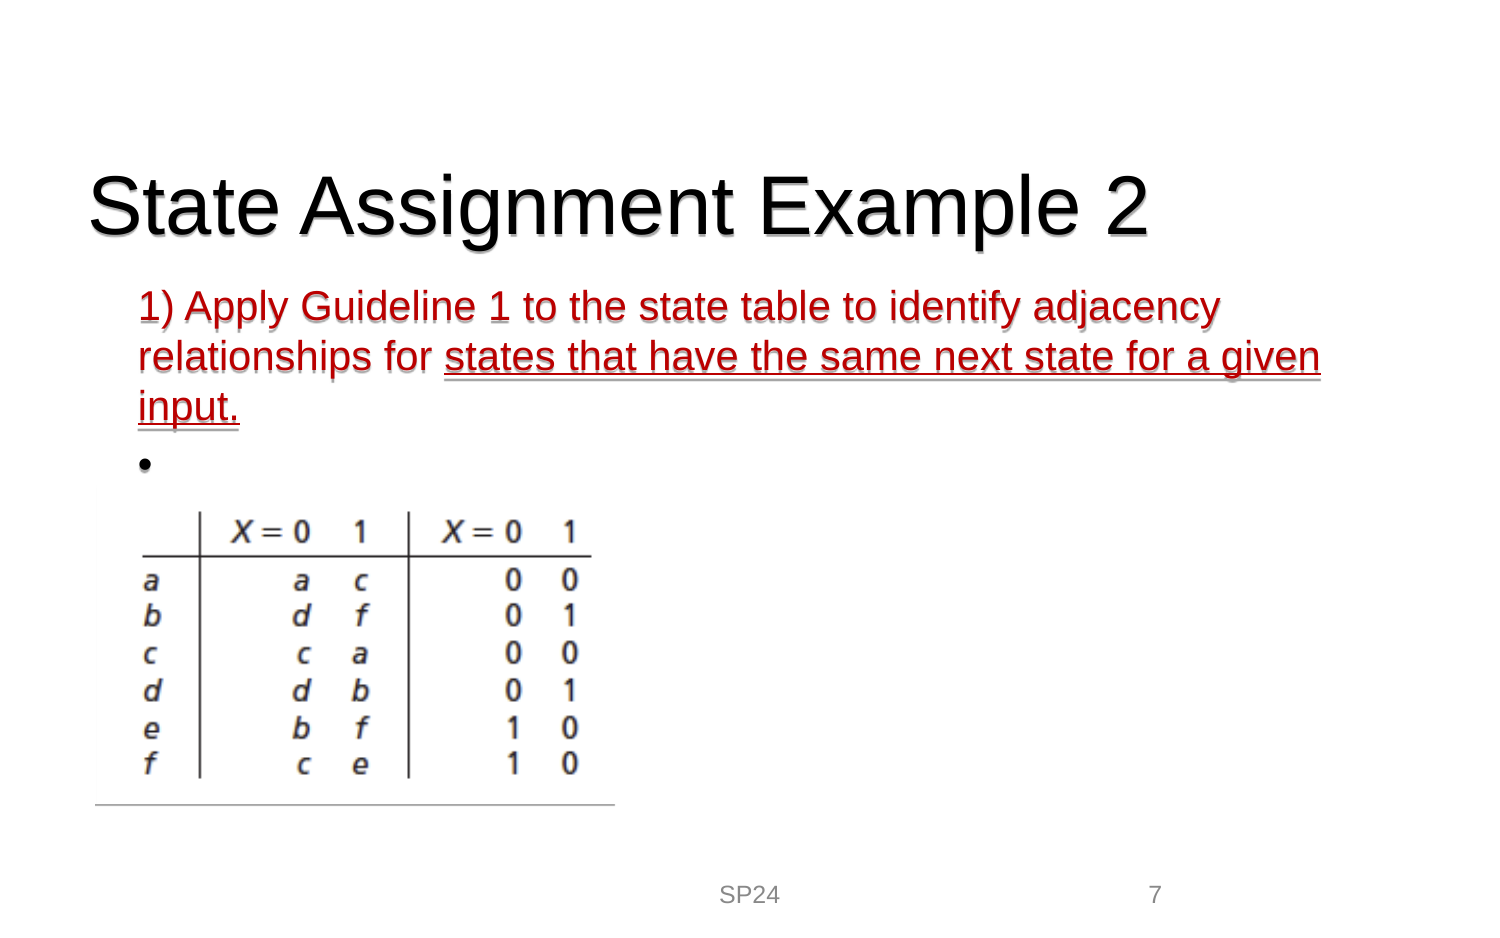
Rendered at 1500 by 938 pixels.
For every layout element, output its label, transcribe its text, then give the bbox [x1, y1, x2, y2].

title State Assignment Example 2 [72, 143, 1434, 251]
footer SP24 [496, 868, 1004, 919]
picture [95, 485, 617, 804]
slide_number 7 [1133, 868, 1471, 919]
list 1) Apply Guideline 1 to the state table to identify adjacency relationships for states that have the same next state for a given input. [0, 270, 1500, 849]
